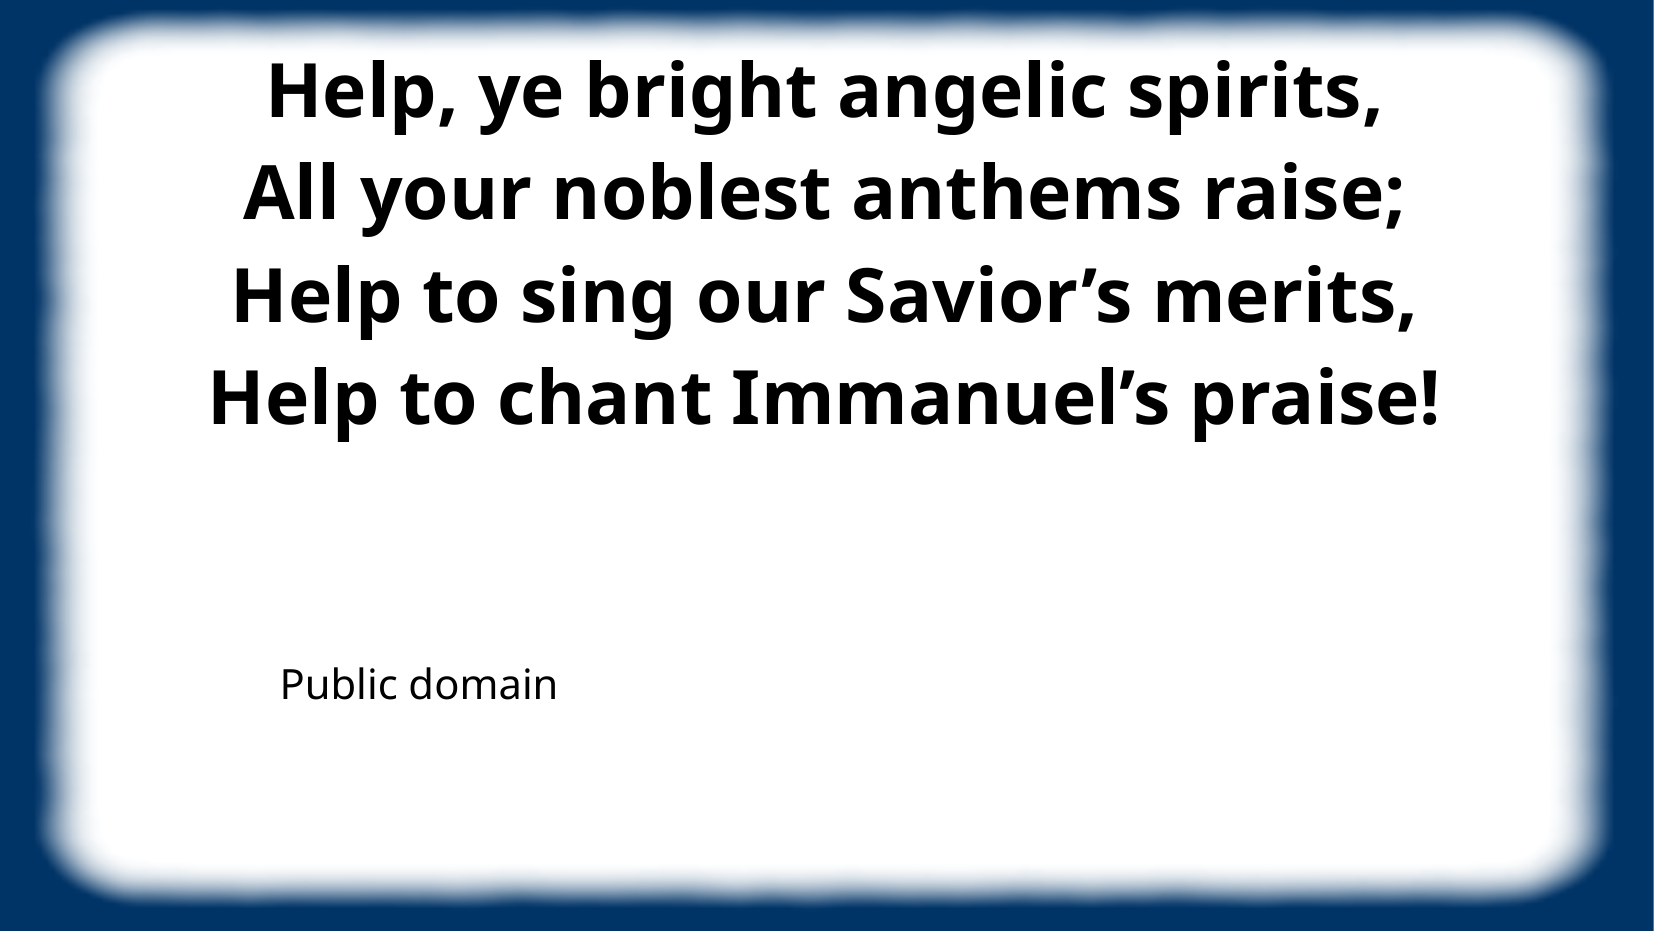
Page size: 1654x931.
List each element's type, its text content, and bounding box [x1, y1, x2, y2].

picture [0, 0, 1654, 931]
text_box Help, ye bright angelic spirits, All your noblest anthems raise; Help to sing our Savior’s merits, Help to chant Immanuel’s praise! Public domain [75, 30, 1576, 710]
